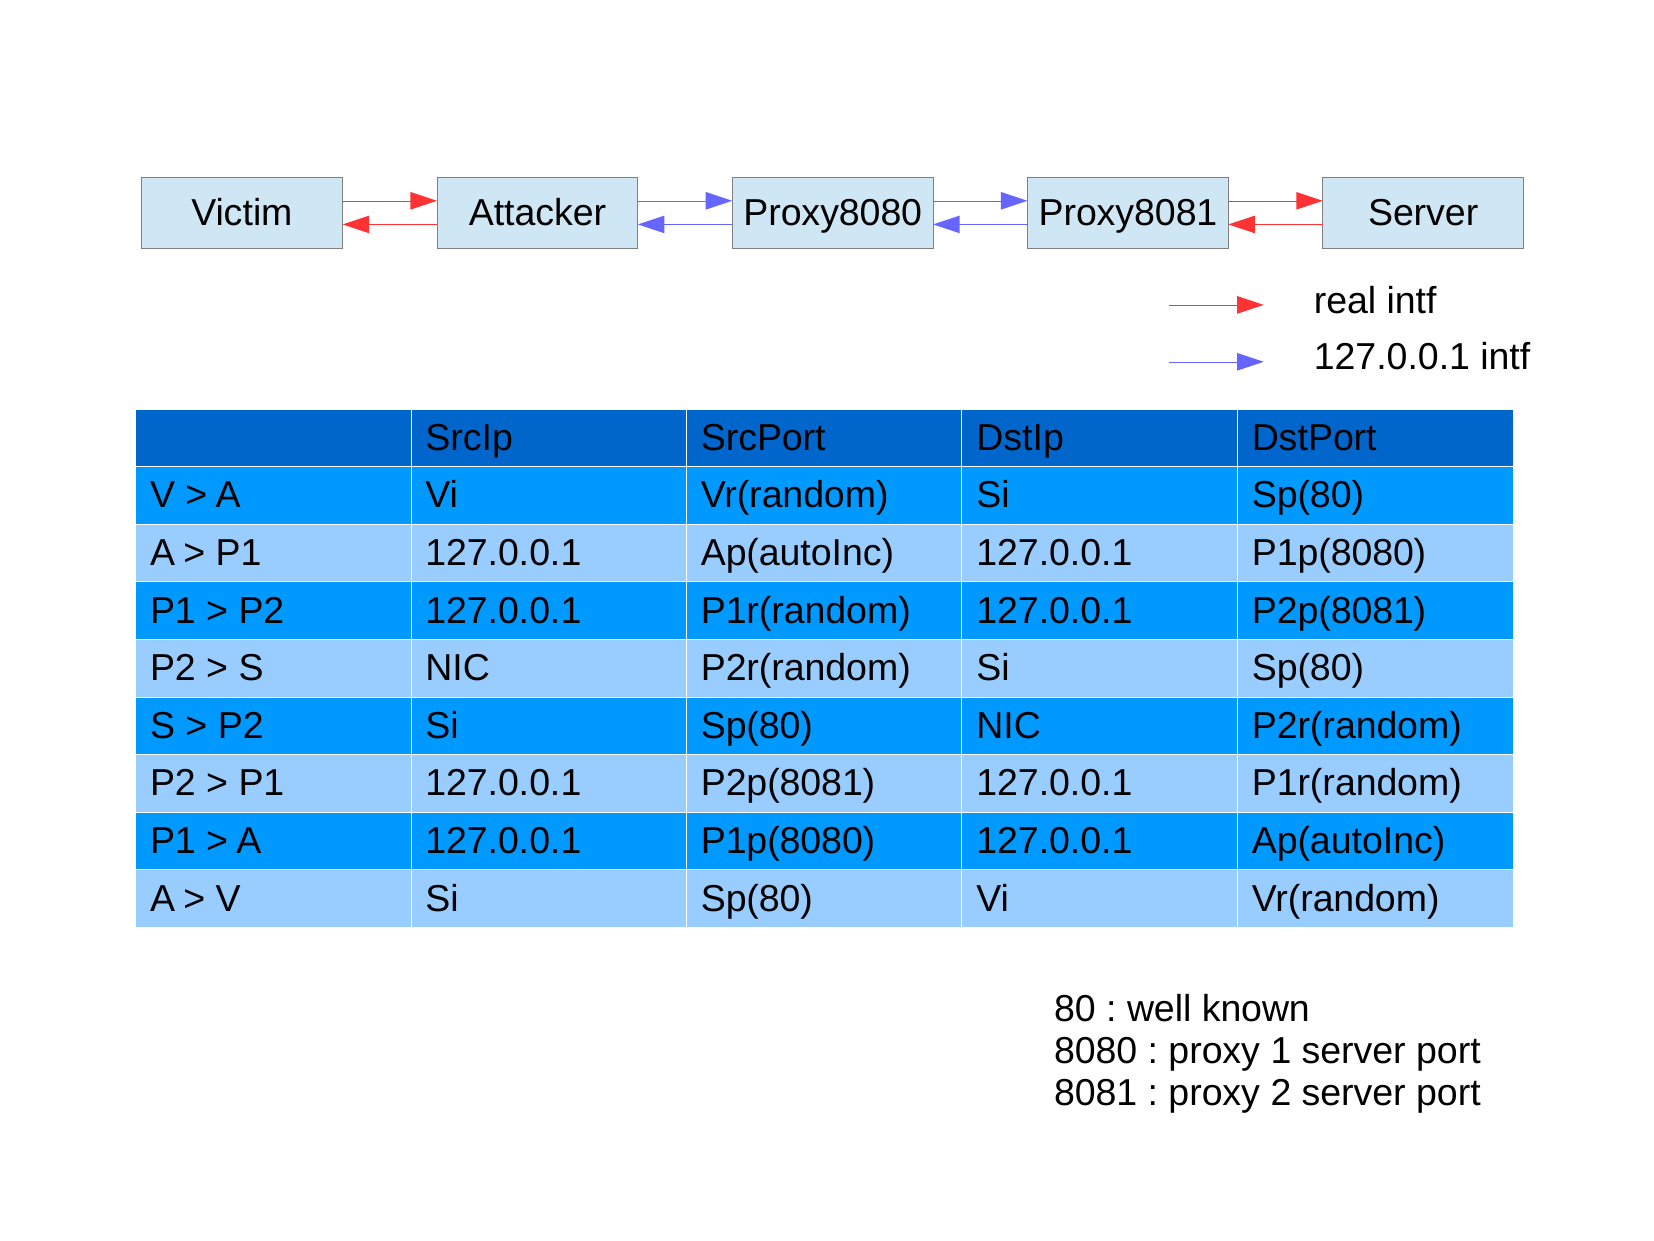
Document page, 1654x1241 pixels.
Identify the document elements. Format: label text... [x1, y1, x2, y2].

table_cell 127.0.0.1 [412, 813, 686, 869]
text_box Victim [141, 177, 343, 249]
table_cell P1r(random) [687, 582, 961, 639]
table_cell Si [412, 698, 686, 754]
text_box 80 : well known 8080 : proxy 1 server port 8081 : proxy 2 server port [1039, 980, 1496, 1122]
table_cell Vr(random) [687, 467, 961, 524]
table_header DstIp [962, 410, 1237, 466]
table_cell A > V [136, 870, 411, 927]
table_cell V > A [136, 467, 411, 524]
table_cell 127.0.0.1 [962, 582, 1237, 639]
table_cell P1 > A [136, 813, 411, 869]
table_cell P2 > P1 [136, 755, 411, 812]
table_cell Ap(autoInc) [687, 525, 961, 581]
table_cell S > P2 [136, 698, 411, 754]
table_cell A > P1 [136, 525, 411, 581]
table_cell P2r(random) [1238, 698, 1513, 754]
table_cell P2r(random) [687, 640, 961, 697]
table_cell 127.0.0.1 [962, 525, 1237, 581]
table_cell Vi [412, 467, 686, 524]
table_cell 127.0.0.1 [412, 525, 686, 581]
table_cell Si [962, 640, 1237, 697]
table_cell P1p(8080) [687, 813, 961, 869]
table_cell P1 > P2 [136, 582, 411, 639]
text_box Server [1322, 177, 1524, 249]
table_header SrcIp [412, 410, 686, 466]
table_cell Sp(80) [1238, 640, 1513, 697]
table_cell P2p(8081) [687, 755, 961, 812]
table_cell Vr(random) [1238, 870, 1513, 927]
table_cell 127.0.0.1 [962, 755, 1237, 812]
text_box Proxy8081 [1027, 177, 1229, 249]
table_cell P1r(random) [1238, 755, 1513, 812]
text_box 127.0.0.1 intf [1299, 328, 1571, 386]
table_cell Sp(80) [1238, 467, 1513, 524]
table_cell Sp(80) [687, 698, 961, 754]
table_cell P2p(8081) [1238, 582, 1513, 639]
text_box real intf [1299, 271, 1571, 328]
text_box Proxy8080 [732, 177, 934, 249]
table_header SrcPort [687, 410, 961, 466]
table_cell NIC [412, 640, 686, 697]
text_box Attacker [437, 177, 638, 249]
table_header DstPort [1238, 410, 1513, 466]
table_cell P2 > S [136, 640, 411, 697]
table_cell Sp(80) [687, 870, 961, 927]
table_cell 127.0.0.1 [962, 813, 1237, 869]
table_cell 127.0.0.1 [412, 582, 686, 639]
table_cell Si [412, 870, 686, 927]
table_cell Ap(autoInc) [1238, 813, 1513, 869]
table_cell 127.0.0.1 [412, 755, 686, 812]
table_cell Si [962, 467, 1237, 524]
table_cell P1p(8080) [1238, 525, 1513, 581]
table_cell NIC [962, 698, 1237, 754]
table_header [136, 410, 411, 466]
table_cell Vi [962, 870, 1237, 927]
